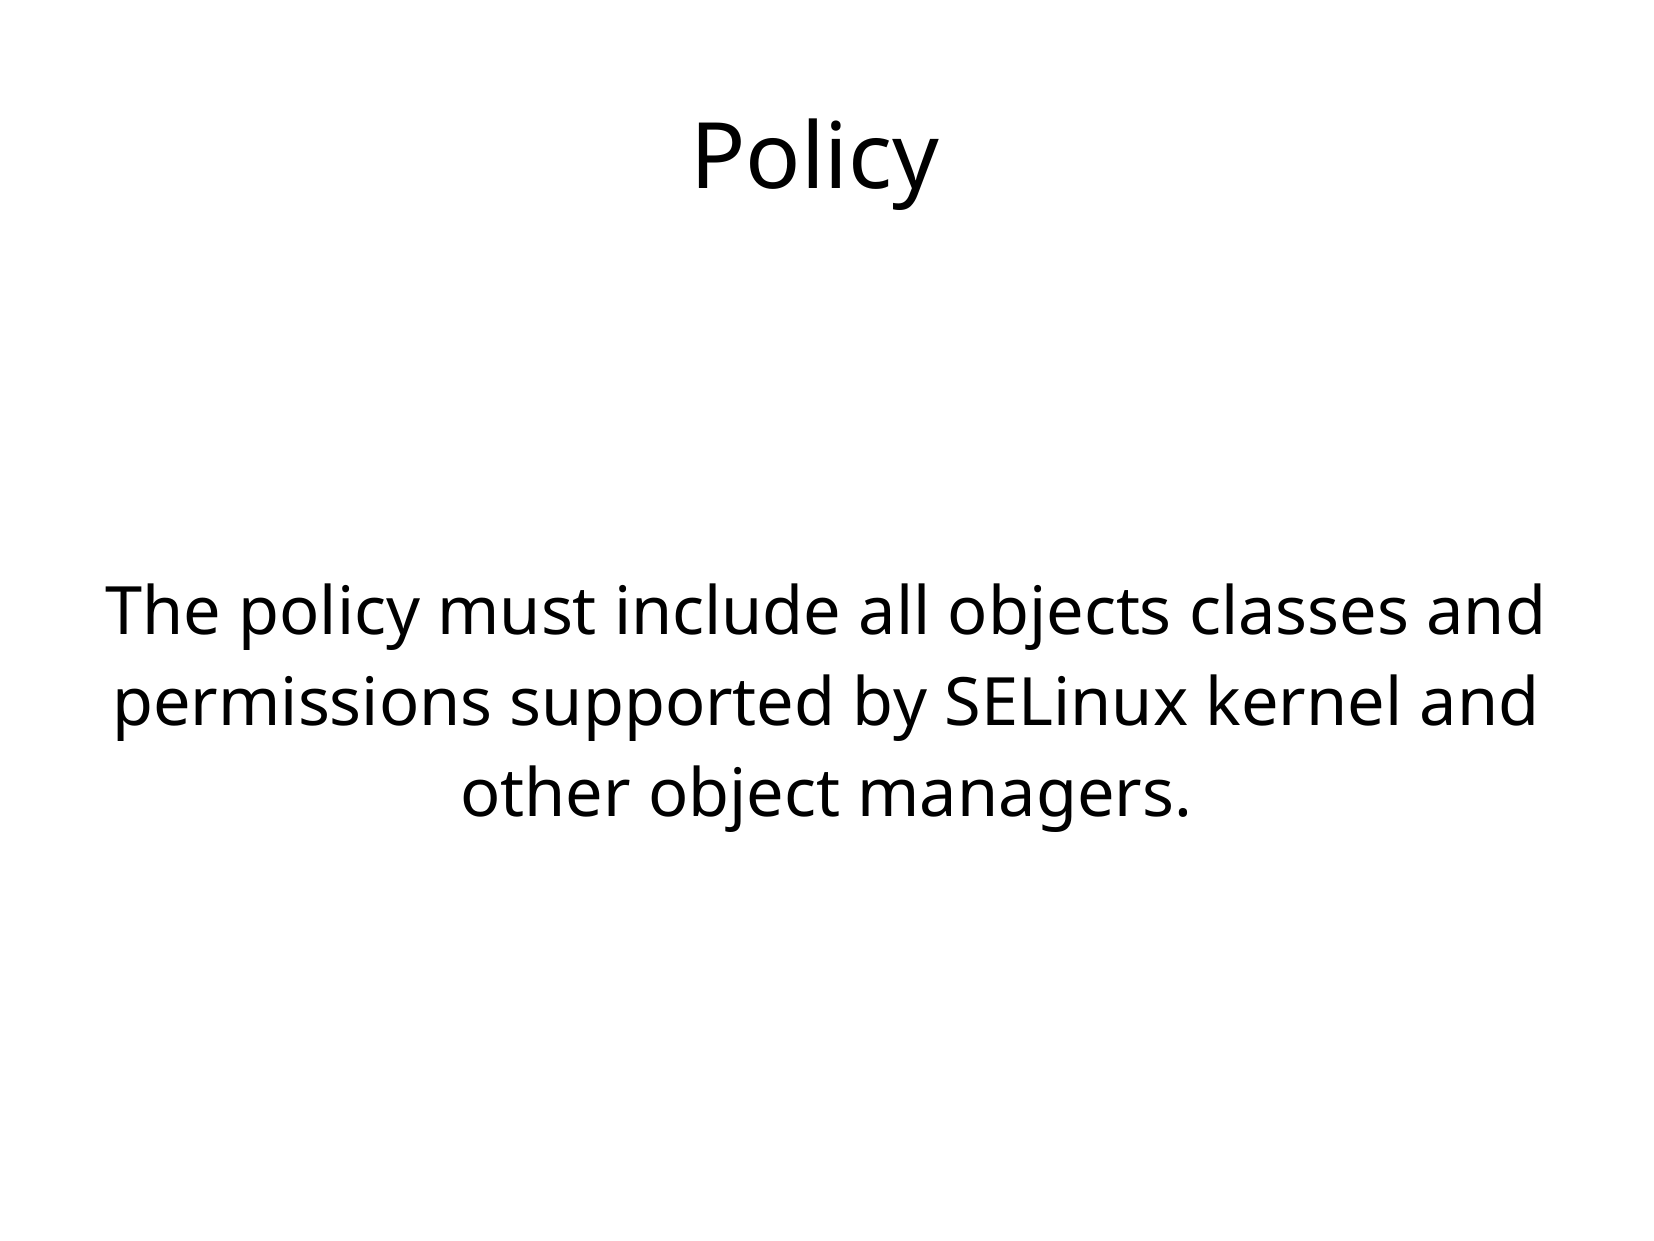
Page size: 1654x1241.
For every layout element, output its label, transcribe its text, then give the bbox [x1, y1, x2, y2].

subtitle The policy must include all objects classes and permissions supported by SELinux kernel and other object managers. [82, 297, 1571, 1102]
title Policy [82, 56, 1571, 250]
